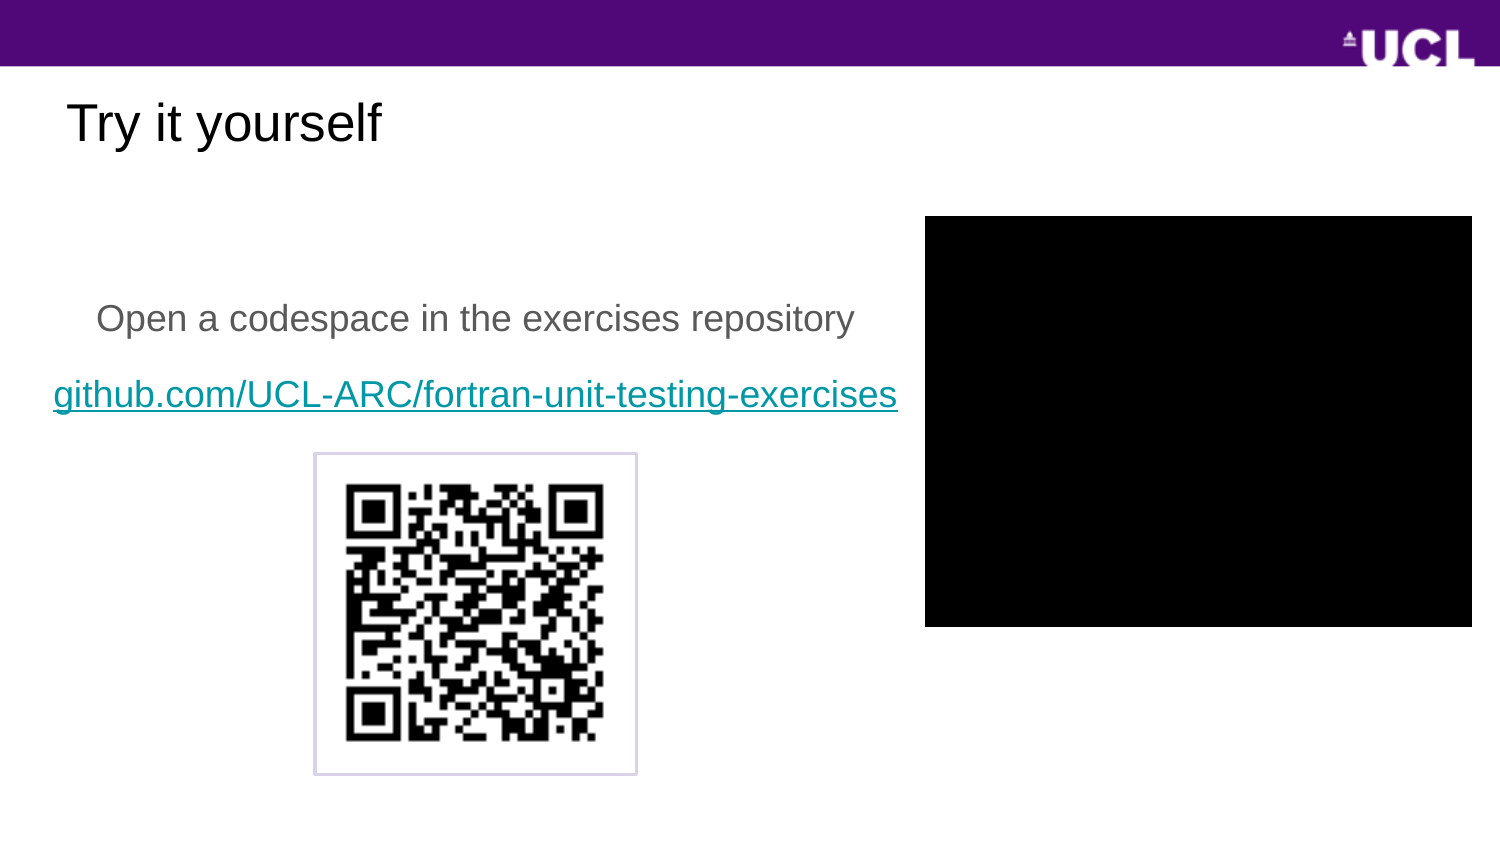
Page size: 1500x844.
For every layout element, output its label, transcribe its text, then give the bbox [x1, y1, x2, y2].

list Open a codespace in the exercises repository github.com/UCL-ARC/fortran-unit-testing-exercises [26, 206, 926, 496]
picture [0, 0, 1500, 844]
title Try it yourself [51, 72, 1449, 167]
